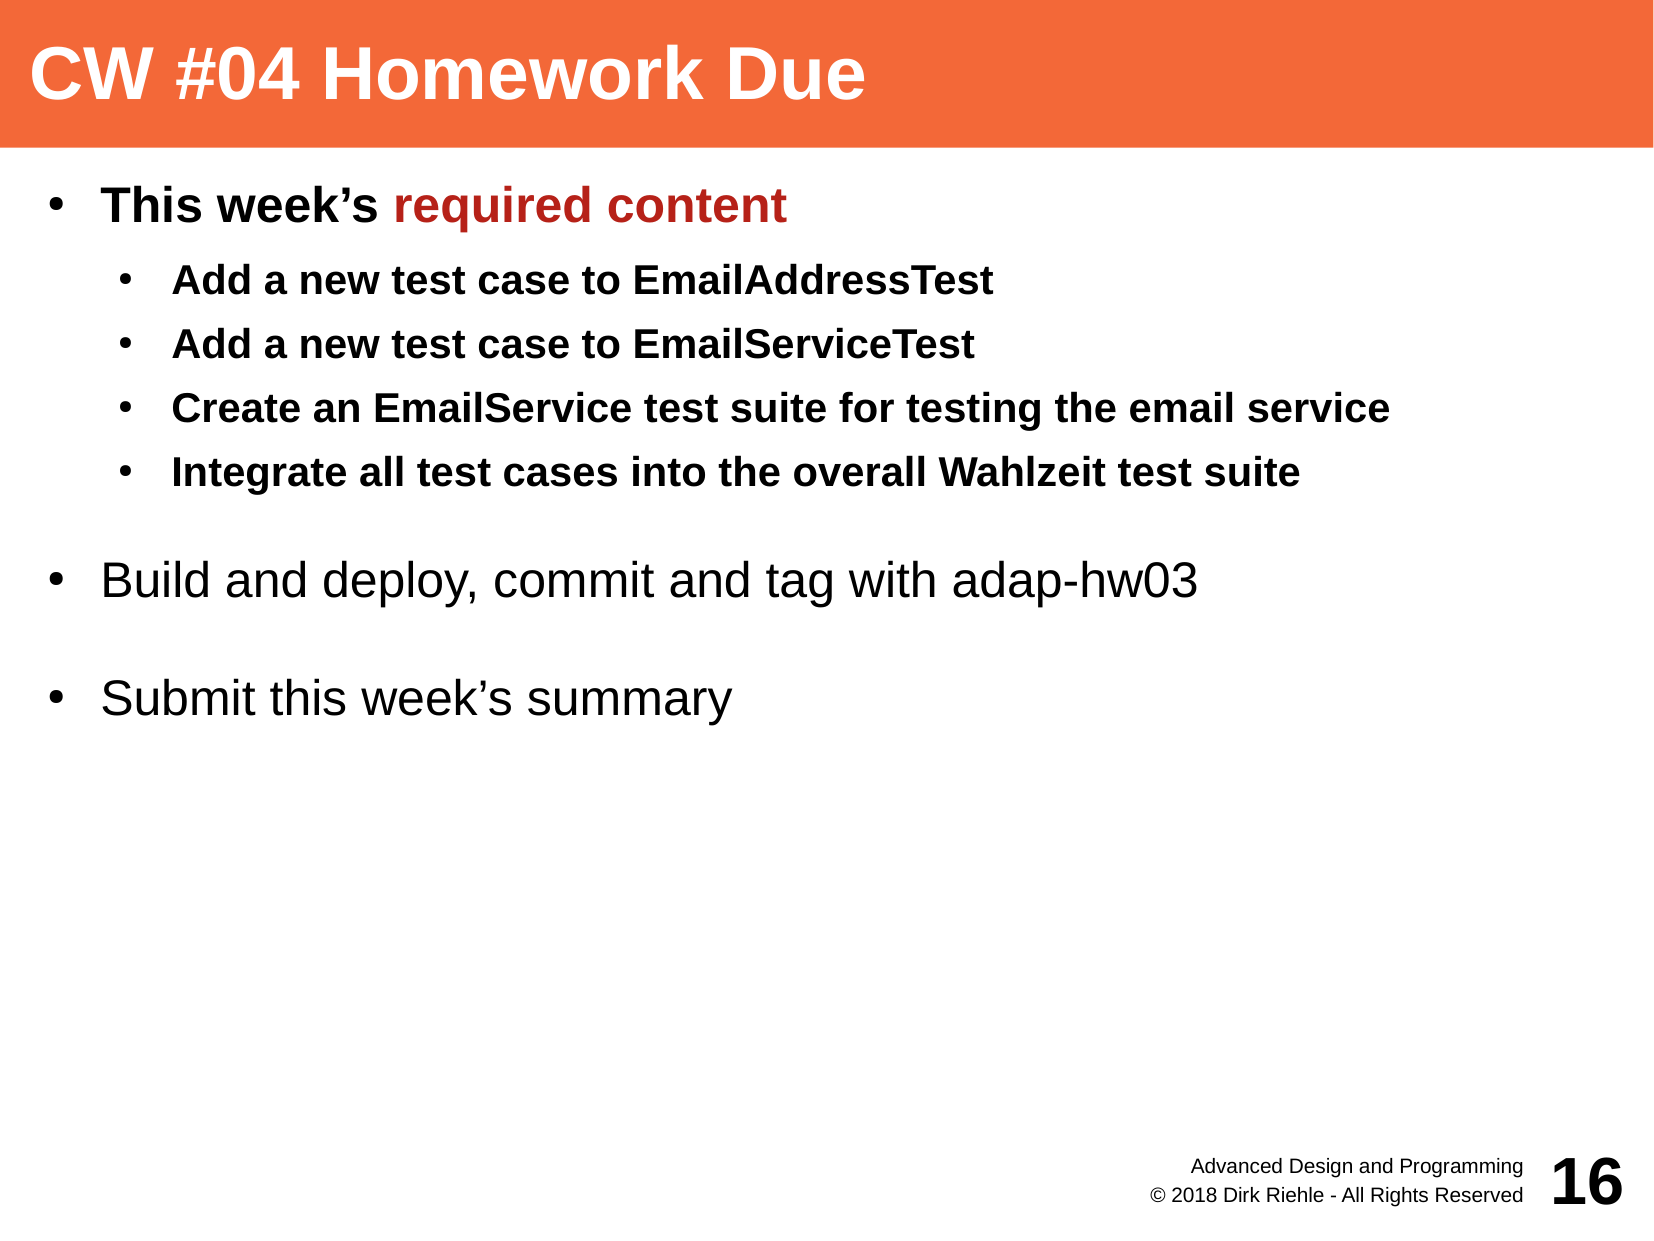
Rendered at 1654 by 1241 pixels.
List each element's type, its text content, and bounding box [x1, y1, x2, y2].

list This week’s required content Add a new test case to EmailAddressTest Add a new test case to EmailServiceTest Create an EmailService test suite for testing the email service Integrate all test cases into the overall Wahlzeit test suite Build and deploy, commit and tag with adap-hw03 Submit this week’s summary [29, 177, 1625, 1211]
title CW #04 Homework Due [0, 0, 1654, 148]
